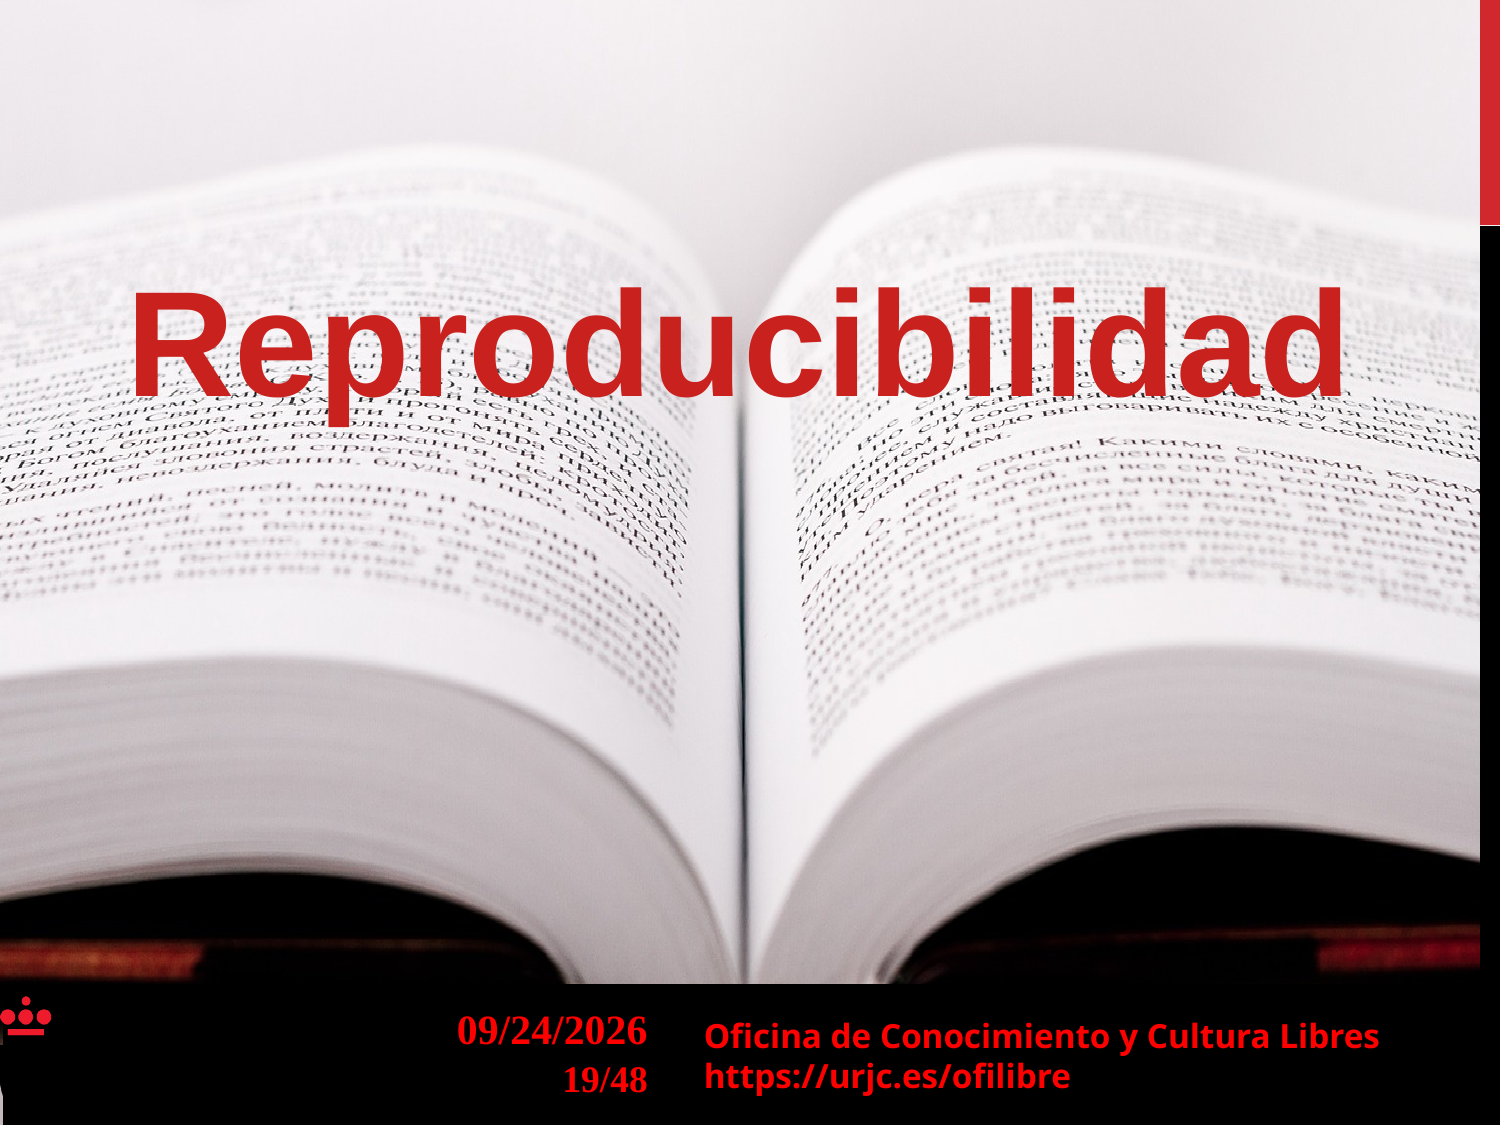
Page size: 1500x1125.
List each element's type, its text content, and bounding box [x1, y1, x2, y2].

picture [0, 0, 1500, 1014]
title [75, 285, 1425, 661]
text_box Reproducibilidad [109, 253, 1370, 604]
